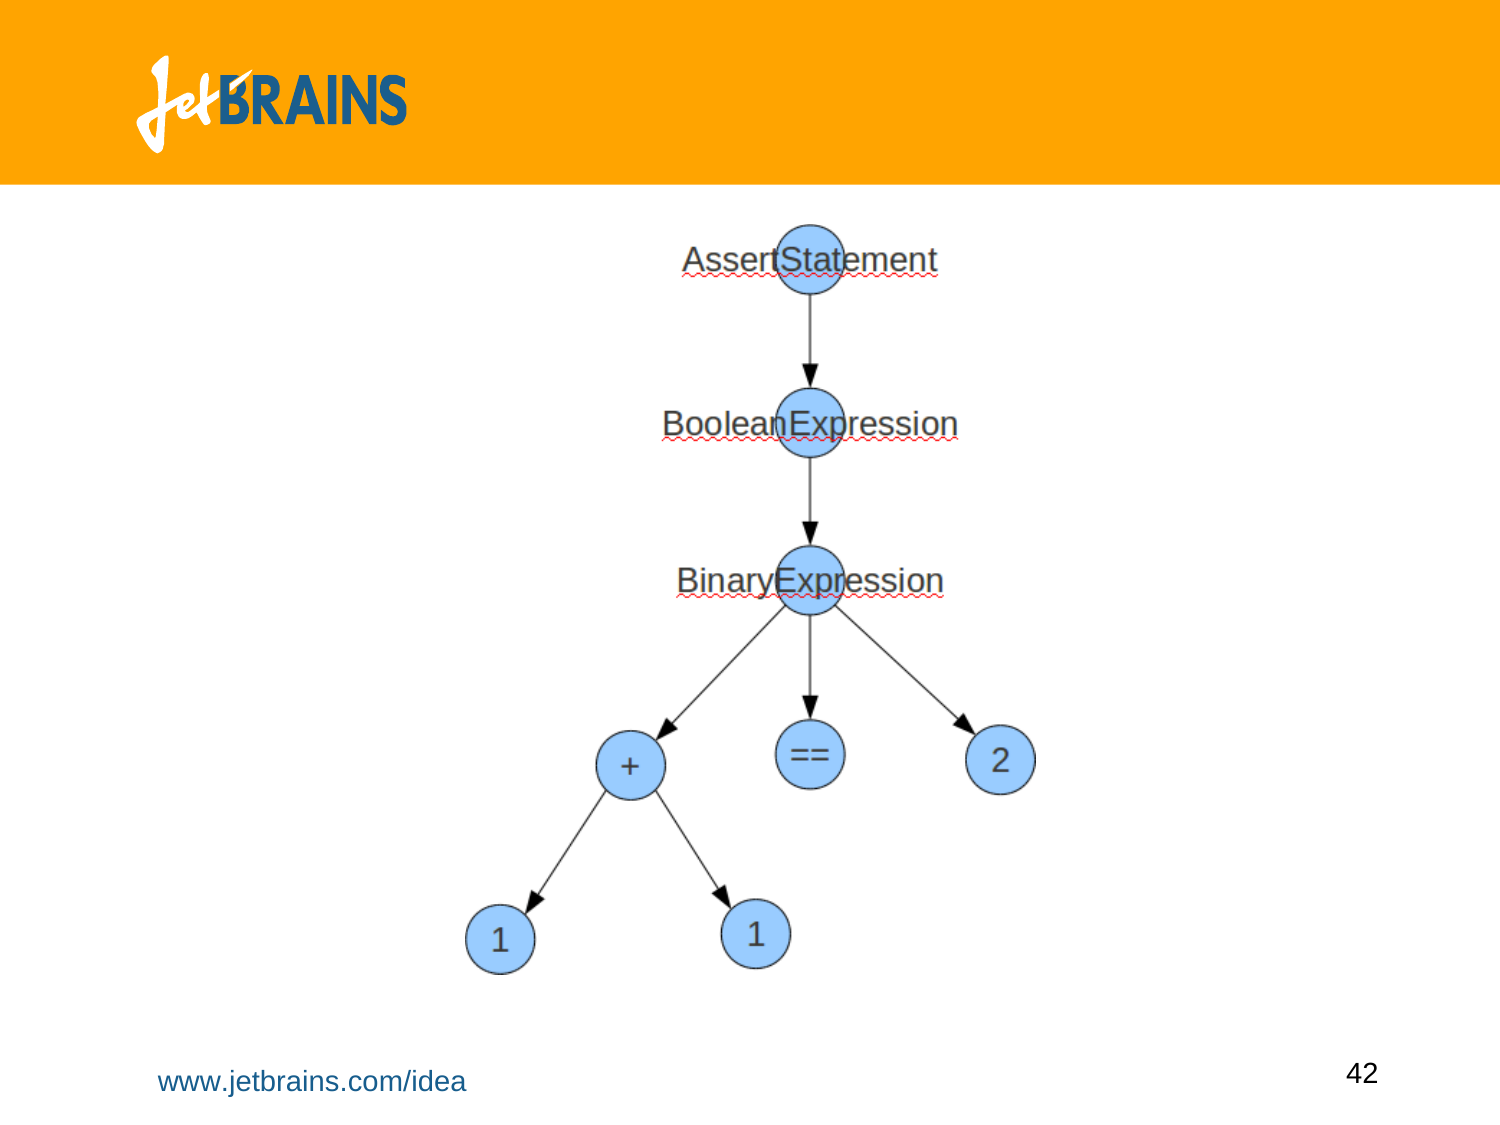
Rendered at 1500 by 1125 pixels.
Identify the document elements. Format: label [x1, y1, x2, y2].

picture [465, 224, 1036, 975]
